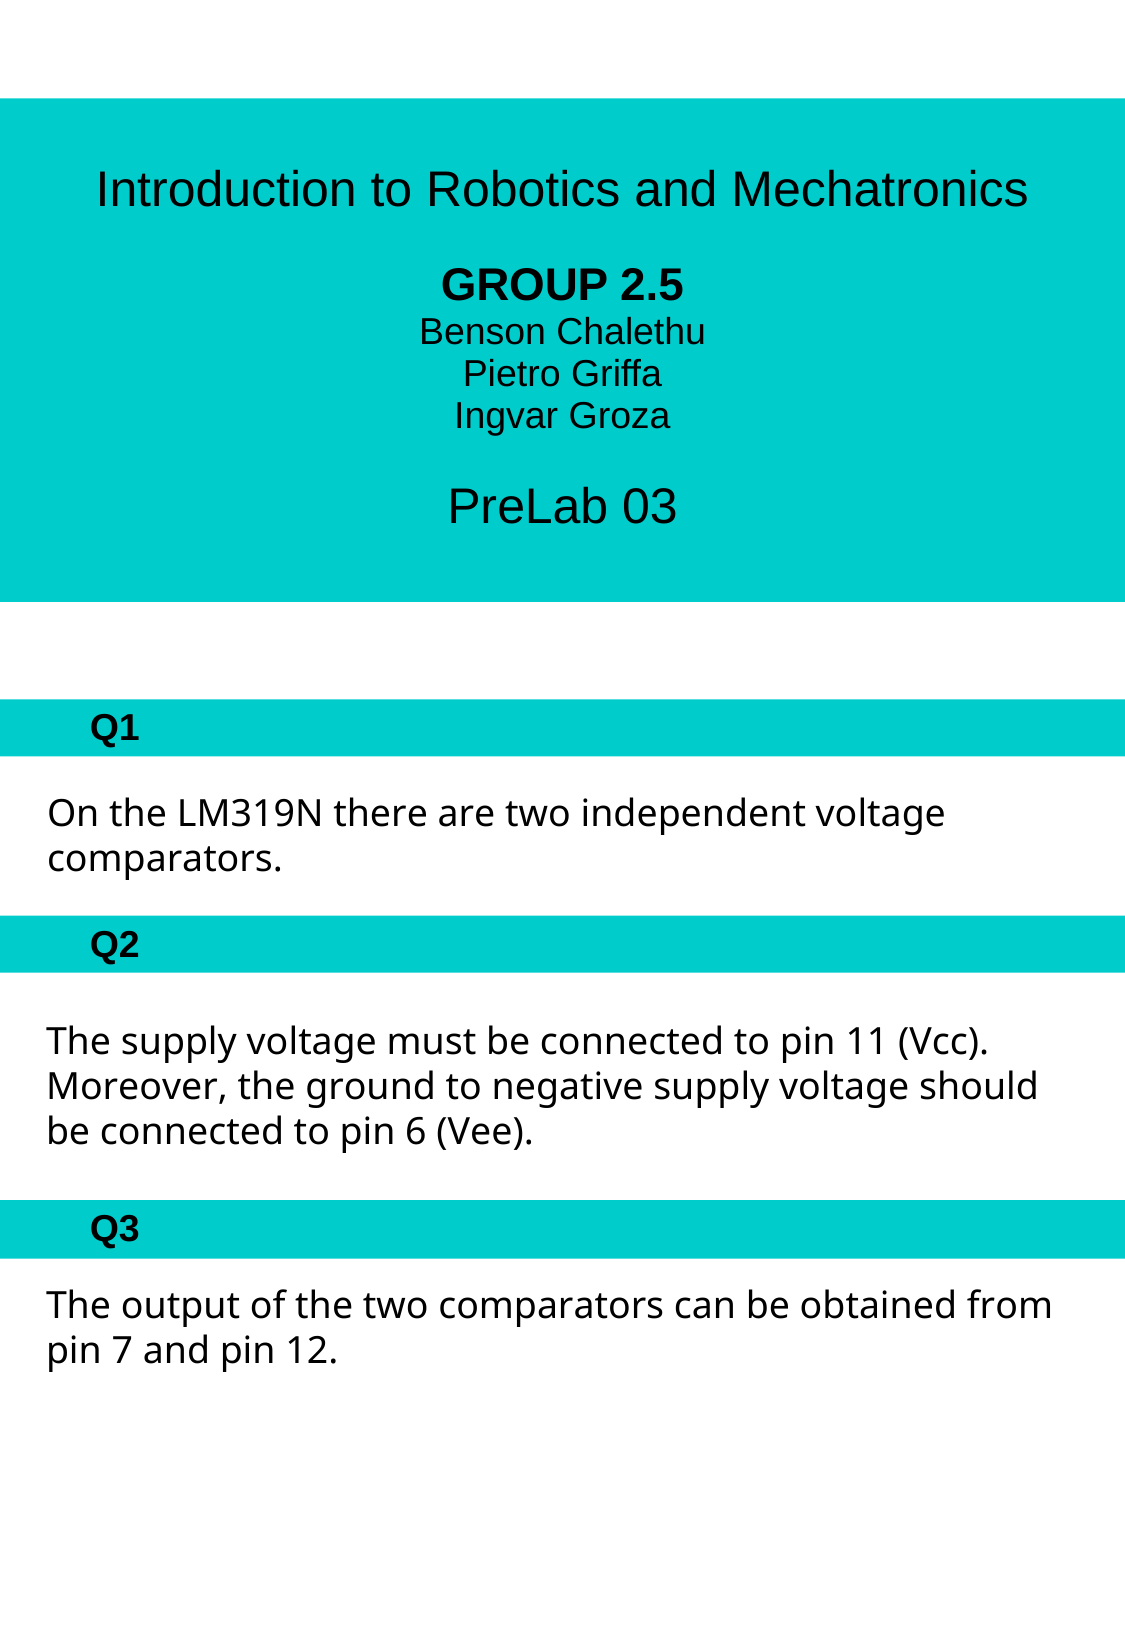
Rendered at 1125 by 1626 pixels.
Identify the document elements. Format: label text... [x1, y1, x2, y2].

text_box Q3 [0, 1200, 1125, 1259]
text_box On the LM319N there are two independent voltage comparators. [32, 781, 1096, 842]
text_box Introduction to Robotics and Mechatronics GROUP 2.5 Benson Chalethu Pietro Griffa Ingvar Groza PreLab 03 [0, 98, 1125, 602]
text_box The output of the two comparators can be obtained from pin 7 and pin 12. [31, 1273, 1094, 1380]
text_box The supply voltage must be connected to pin 11 (Vcc). Moreover, the ground to negative supply voltage should be connected to pin 6 (Vee). [31, 1009, 1094, 1161]
text_box Q2 [0, 915, 1125, 973]
text_box Q1 [0, 699, 1125, 757]
